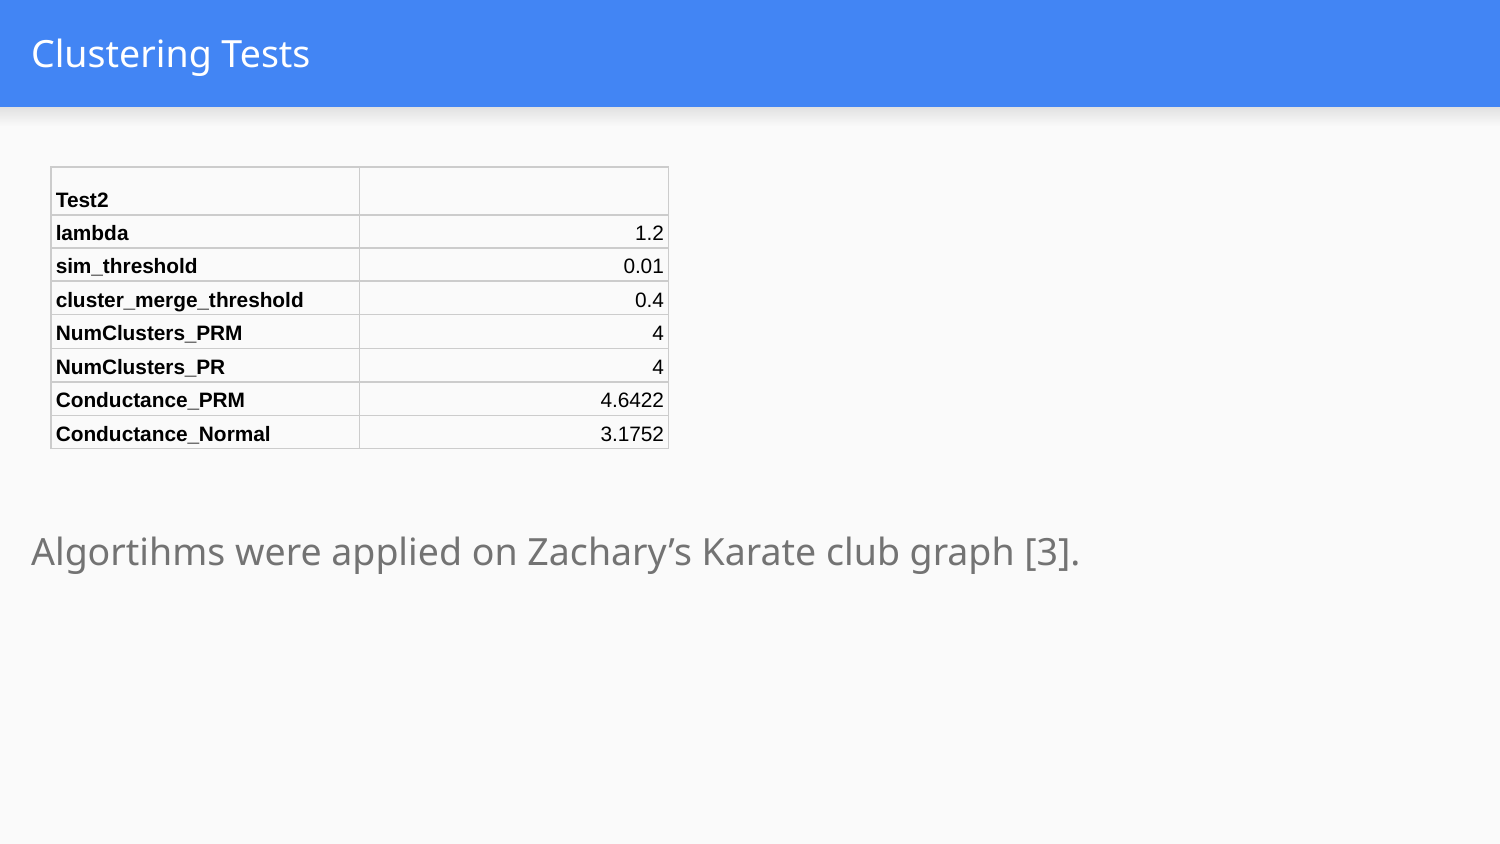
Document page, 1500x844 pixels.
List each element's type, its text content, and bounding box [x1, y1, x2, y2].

table_cell cluster_merge_threshold [52, 282, 359, 314]
table_cell sim_threshold [52, 249, 359, 280]
table_cell 1.2 [360, 216, 668, 247]
table_header [360, 168, 668, 214]
table_cell NumClusters_PR [52, 349, 359, 381]
table_cell 0.01 [360, 249, 668, 280]
list Algortihms were applied on Zachary’s Karate club graph [3]. [16, 506, 1414, 807]
table_cell 0.4 [360, 282, 668, 314]
table_cell 4 [360, 315, 668, 348]
table_cell Conductance_Normal [52, 416, 359, 448]
table_cell 4 [360, 349, 668, 381]
table_header Test2 [52, 168, 359, 214]
table_cell 3.1752 [360, 416, 668, 448]
table_cell 4.6422 [360, 383, 668, 415]
table_cell lambda [52, 216, 359, 247]
table_cell NumClusters_PRM [52, 315, 359, 348]
table_cell Conductance_PRM [52, 383, 359, 415]
title Clustering Tests [16, 2, 1464, 102]
